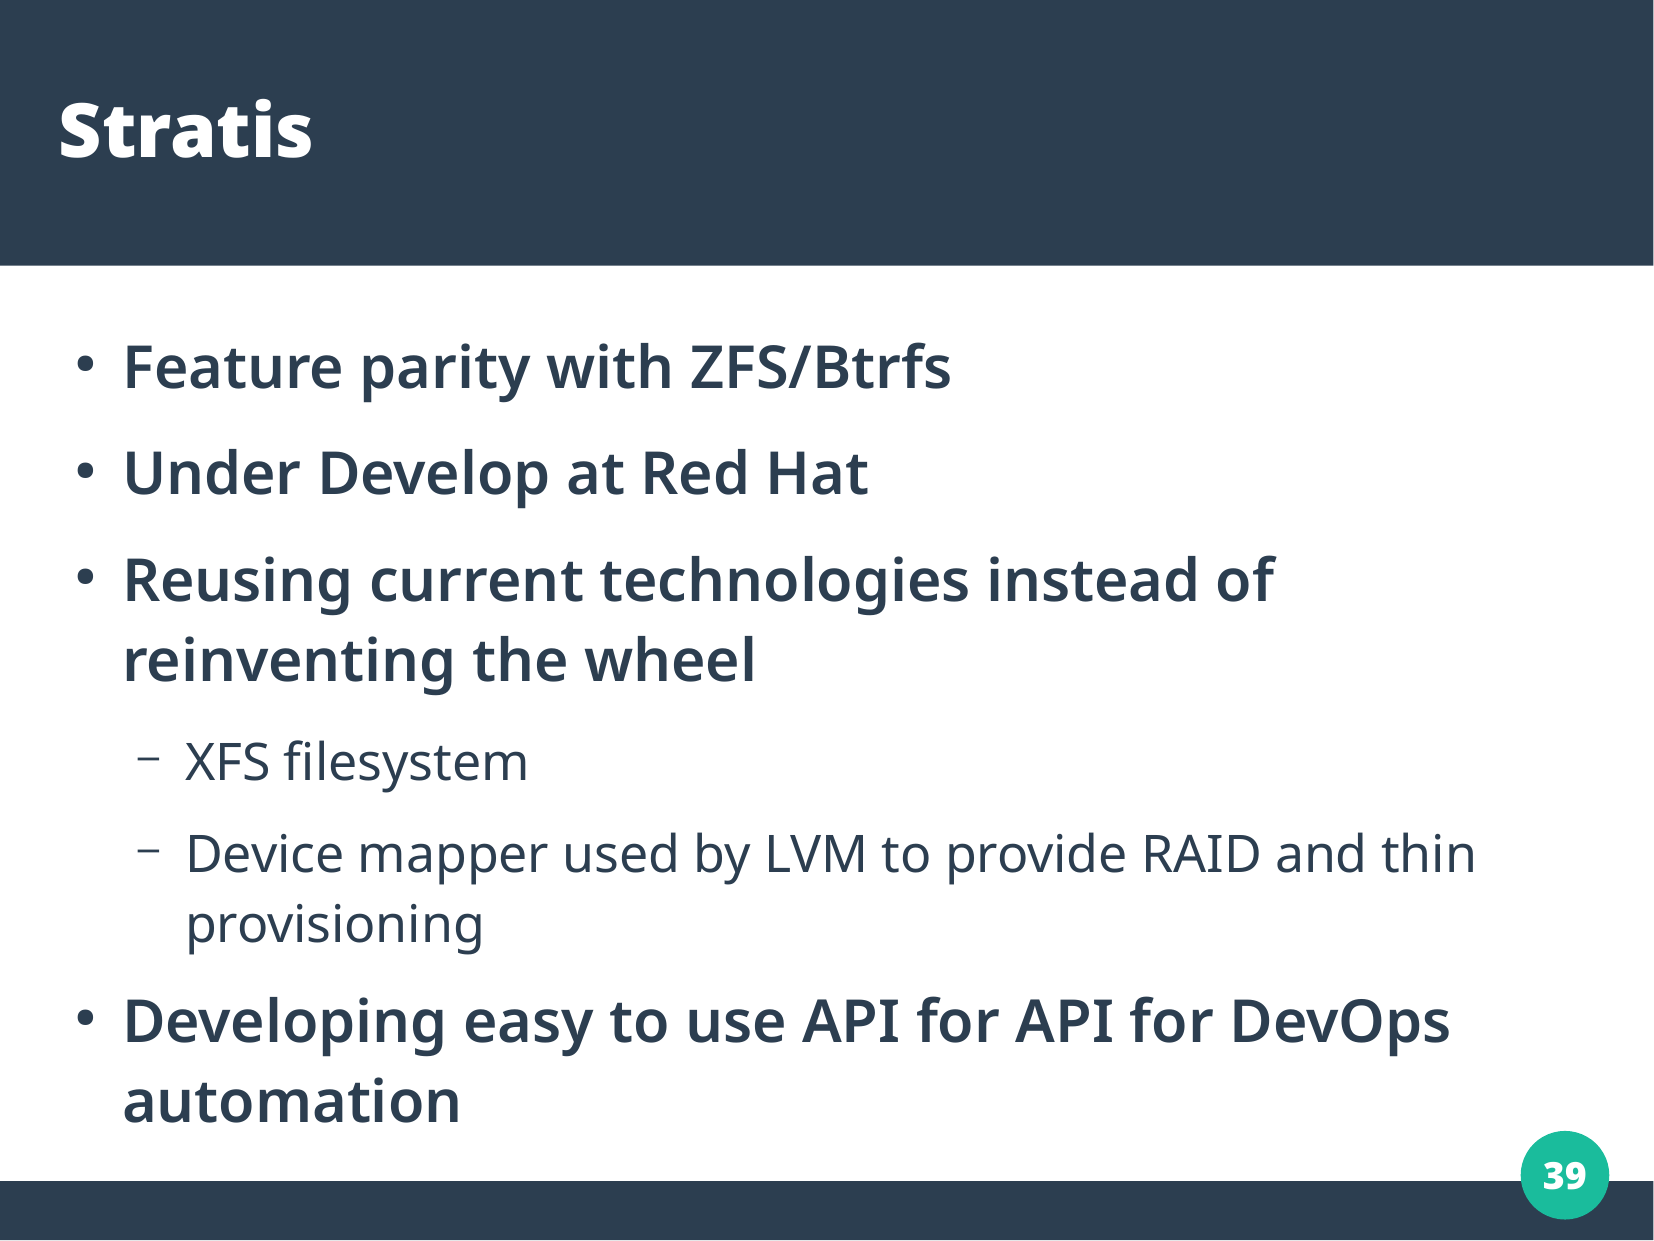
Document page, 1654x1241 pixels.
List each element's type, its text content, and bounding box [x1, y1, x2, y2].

title Stratis [59, 49, 1595, 207]
list Feature parity with ZFS/Btrfs Under Develop at Red Hat Reusing current technologies instead of reinventing the wheel XFS filesystem Device mapper used by LVM to provide RAID and thin provisioning Developing easy to use API for API for DevOps automation [59, 324, 1595, 1152]
